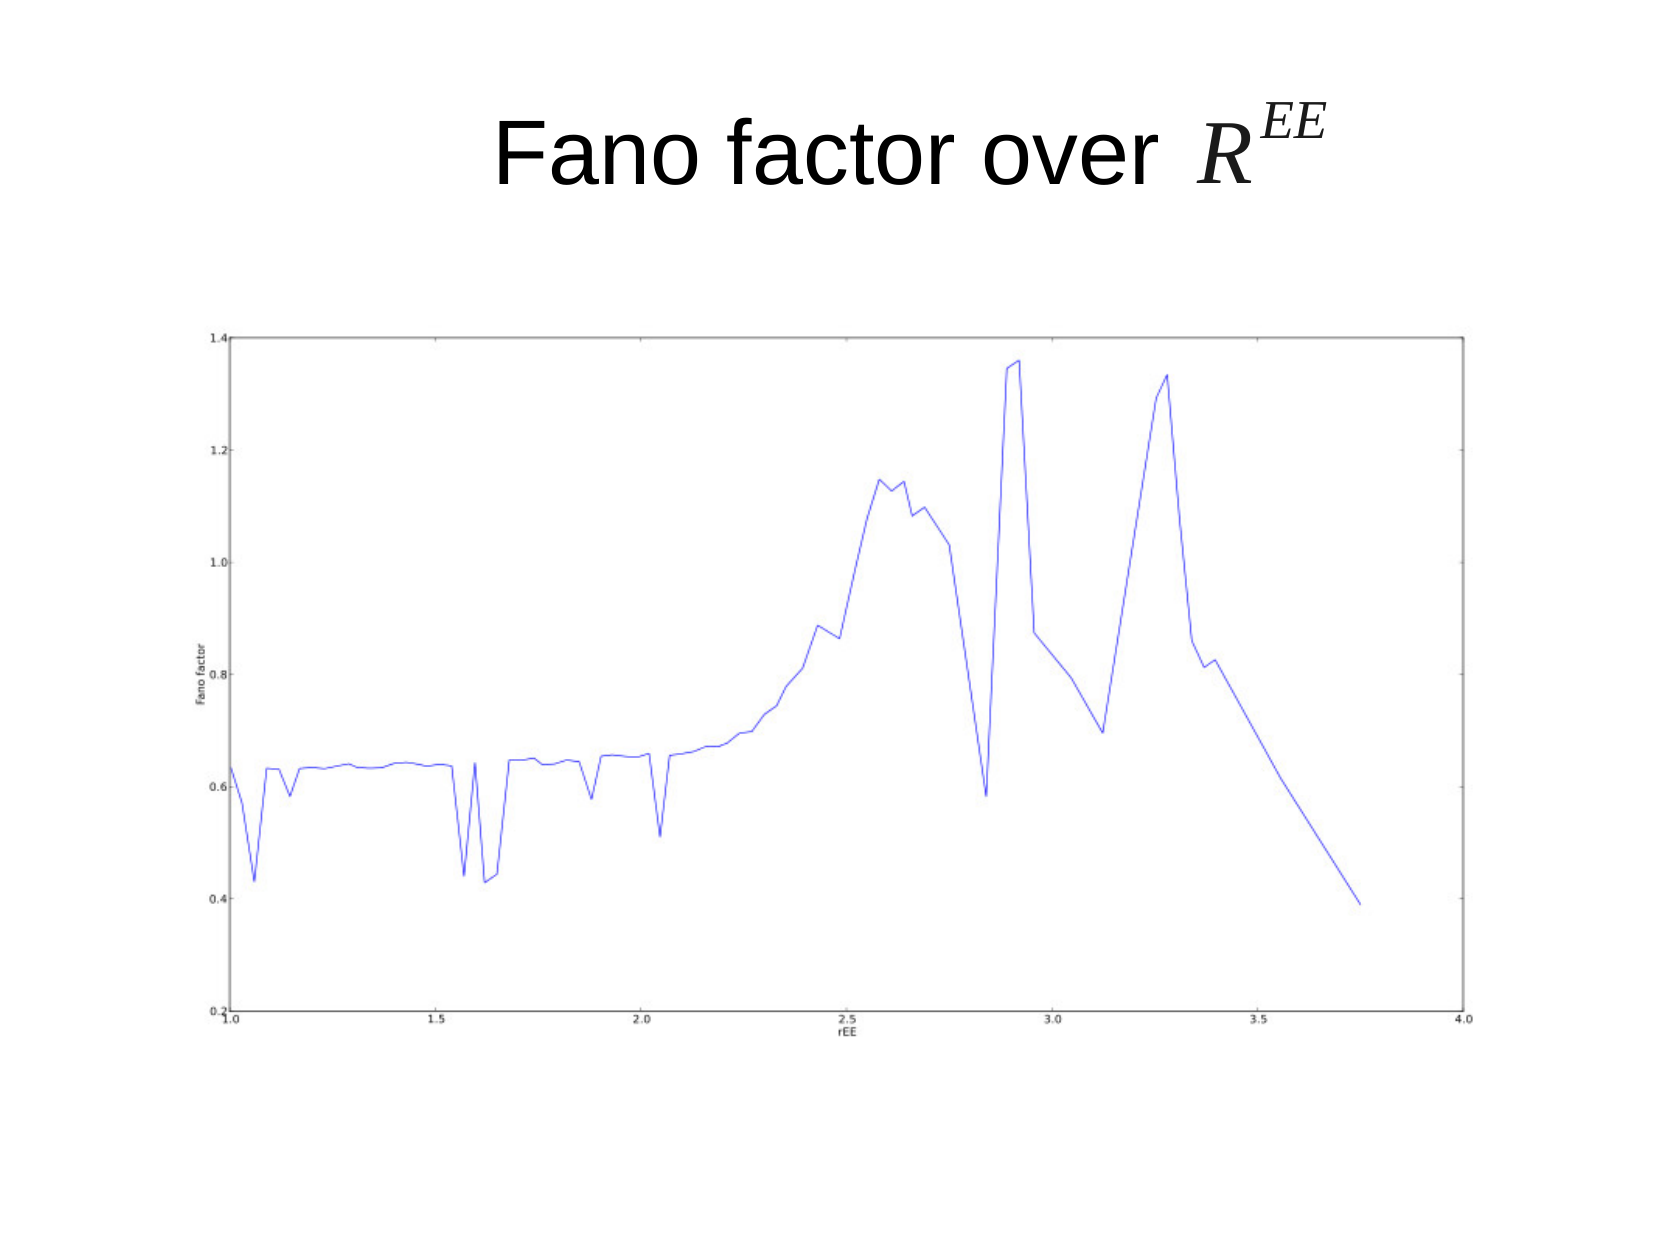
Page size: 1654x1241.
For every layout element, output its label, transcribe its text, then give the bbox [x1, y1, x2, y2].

picture [31, 254, 1622, 1096]
title Fano factor over [82, 49, 1571, 254]
chart [1187, 90, 1336, 205]
